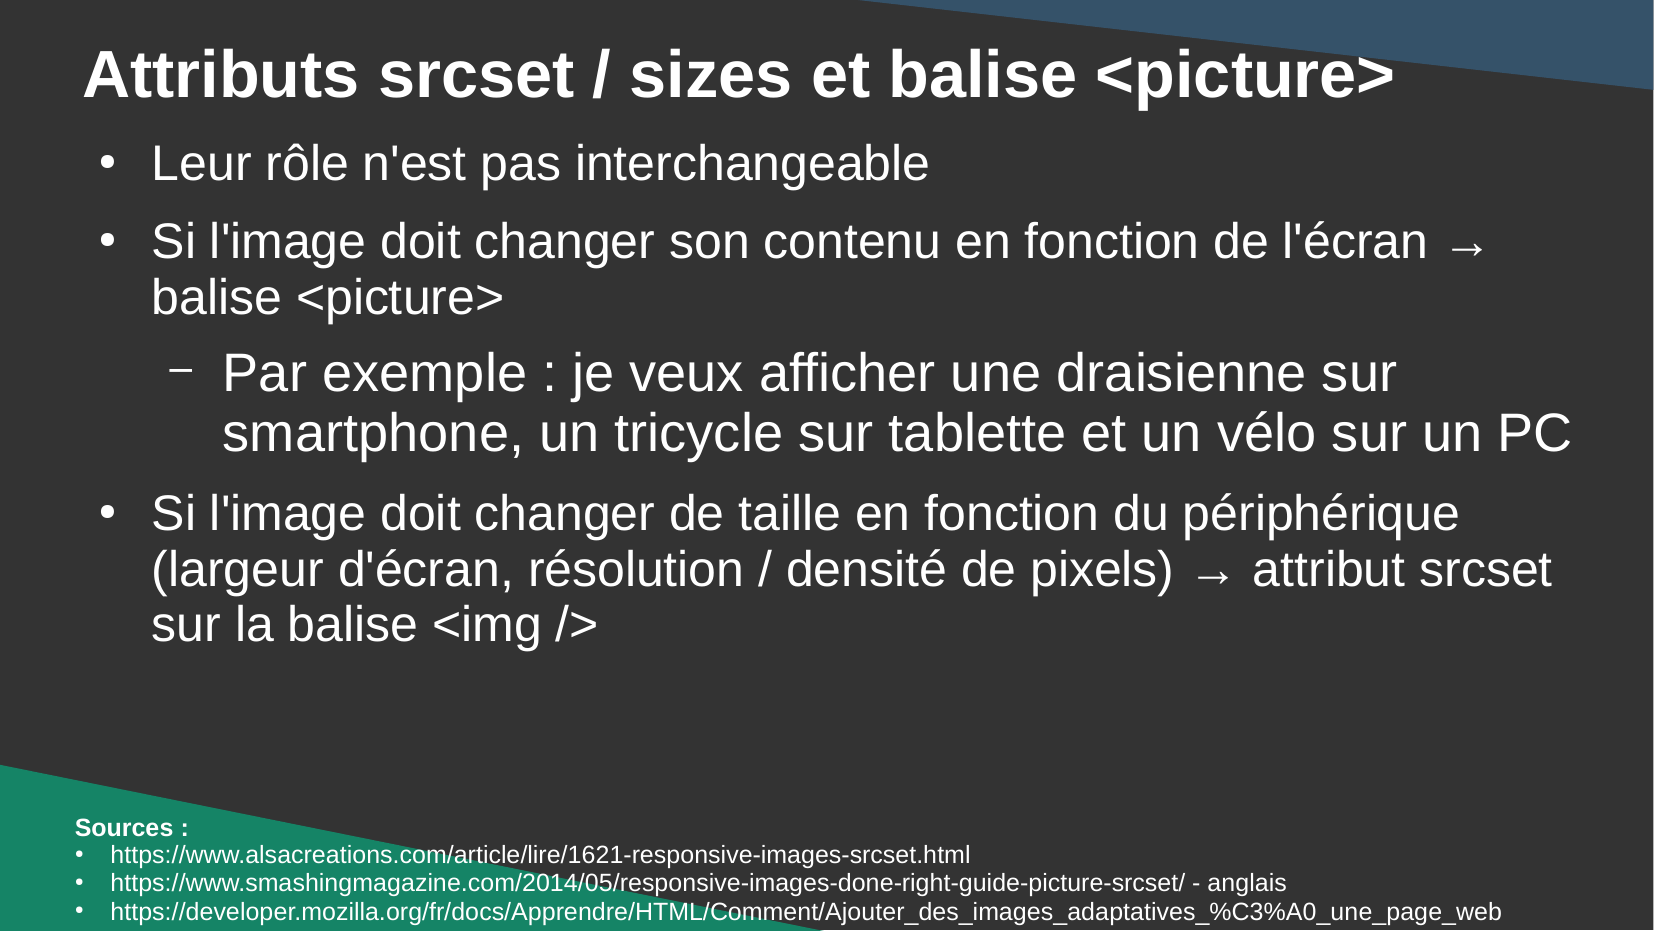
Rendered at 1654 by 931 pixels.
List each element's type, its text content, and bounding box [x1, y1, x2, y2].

text_box [0, 764, 200, 931]
text_box Sources : https://www.alsacreations.com/article/lire/1621-responsive-images-srcset.html https://www.smashingmagazine.com/2014/05/responsive-images-done-right-guide-picture-srcset/ - anglais https://developer.mozilla.org/fr/docs/Apprendre/HTML/Comment/Ajouter_des_images_adaptatives_%C3%A0_une_page_web [60, 805, 1546, 931]
title Attributs srcset / sizes et balise <picture> [82, 37, 1571, 122]
list Leur rôle n'est pas interchangeable Si l'image doit changer son contenu en fonction de l'écran → balise <picture> Par exemple : je veux afficher une draisienne sur smartphone, un tricycle sur tablette et un vélo sur un PC Si l'image doit changer de taille en fonction du périphérique (largeur d'écran, résolution / densité de pixels) → attribut srcset sur la balise <img /> [80, 135, 1605, 674]
text_box [857, 0, 1654, 90]
